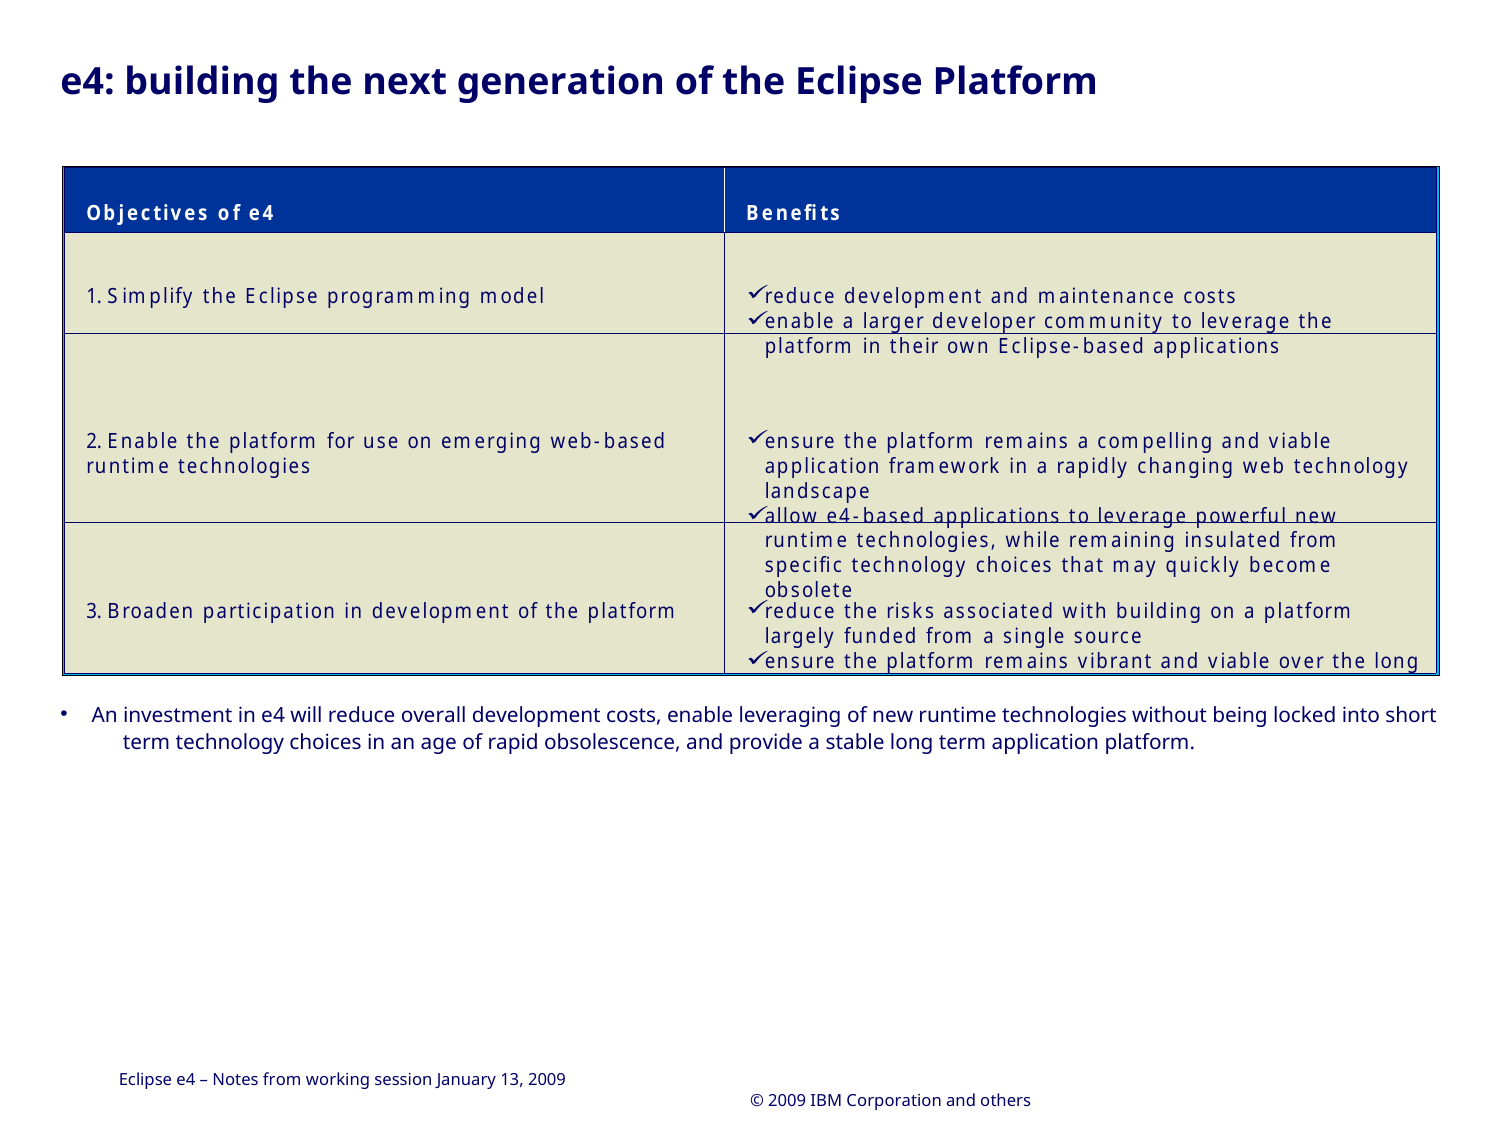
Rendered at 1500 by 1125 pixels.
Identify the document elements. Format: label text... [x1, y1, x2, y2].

title e4: building the next generation of the Eclipse Platform [60, 58, 1438, 138]
list An investment in e4 will reduce overall development costs, enable leveraging of new runtime technologies without being locked into short term technology choices in an age of rapid obsolescence, and provide a stable long term application platform. [60, 700, 1438, 1113]
chart [62, 166, 1440, 676]
